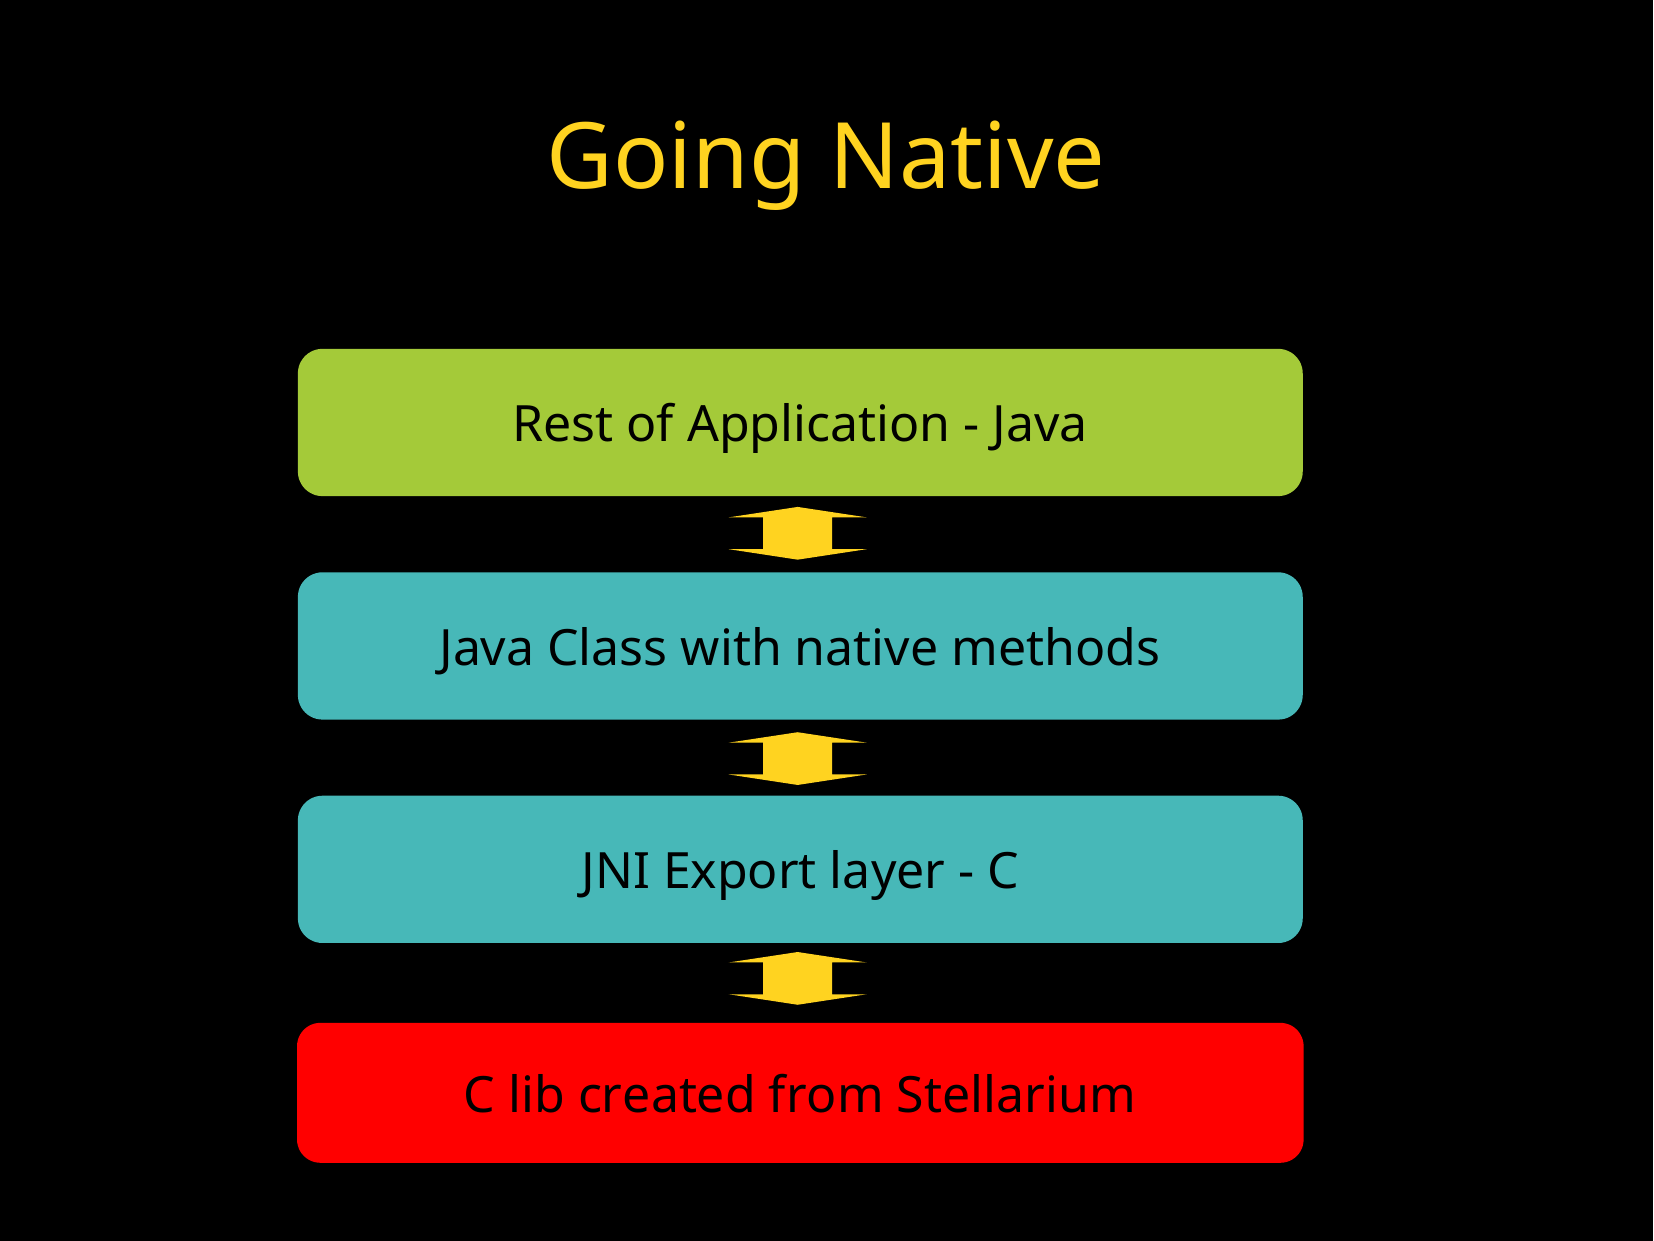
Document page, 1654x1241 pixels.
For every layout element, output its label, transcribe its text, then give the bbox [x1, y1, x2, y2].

text_box C lib created from Stellarium [297, 1022, 1304, 1163]
text_box Rest of Application - Java [297, 348, 1303, 497]
text_box [728, 732, 867, 785]
title Going Native [82, 49, 1571, 257]
text_box [728, 952, 867, 1005]
text_box Java Class with native methods [297, 572, 1303, 720]
text_box JNI Export layer - C [297, 795, 1303, 943]
text_box [728, 506, 867, 560]
